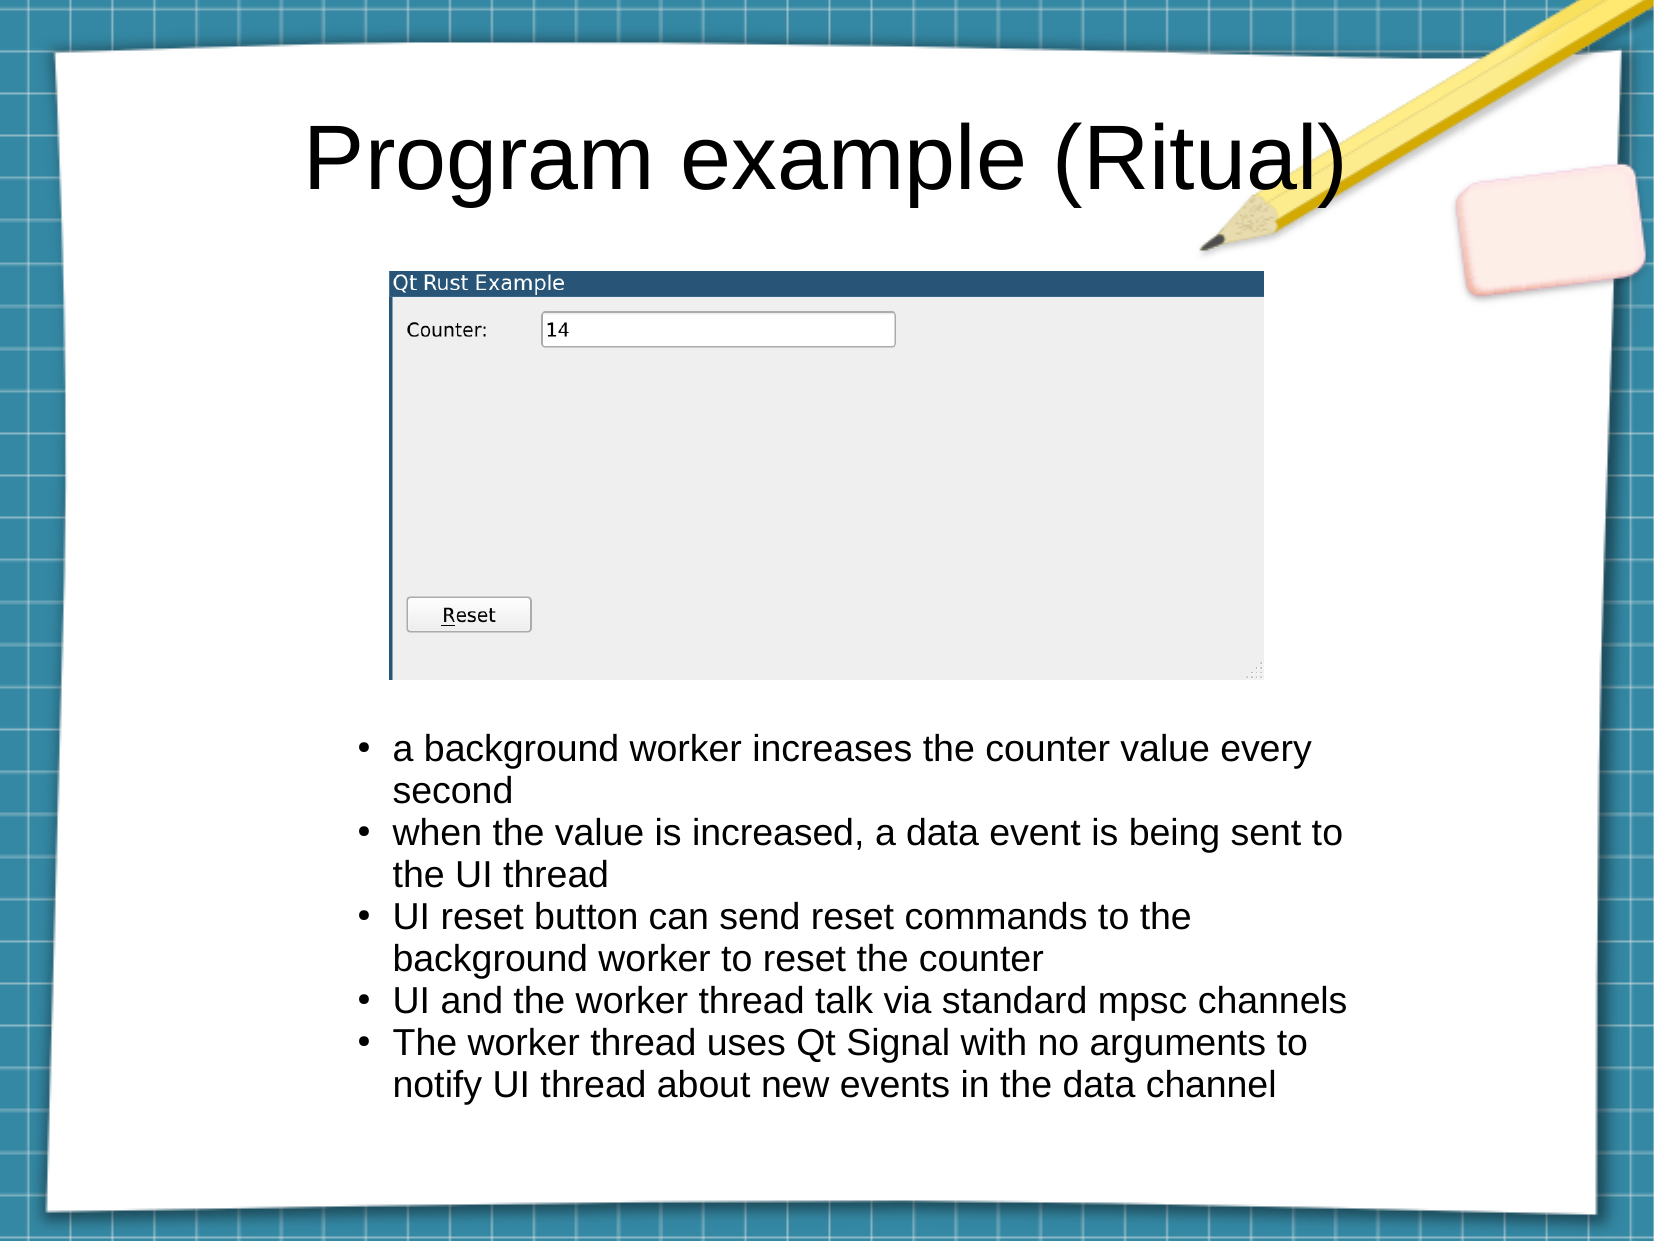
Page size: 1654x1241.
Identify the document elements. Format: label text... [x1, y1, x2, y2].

picture [0, 0, 1654, 1241]
text_box Program example (Ritual) [82, 49, 1571, 257]
text_box a background worker increases the counter value every second when the value is increased, a data event is being sent to the UI thread UI reset button can send reset commands to the background worker to reset the counter UI and the worker thread talk via standard mpsc channels The worker thread uses Qt Signal with no arguments to notify UI thread about new events in the data channel [342, 720, 1382, 1114]
